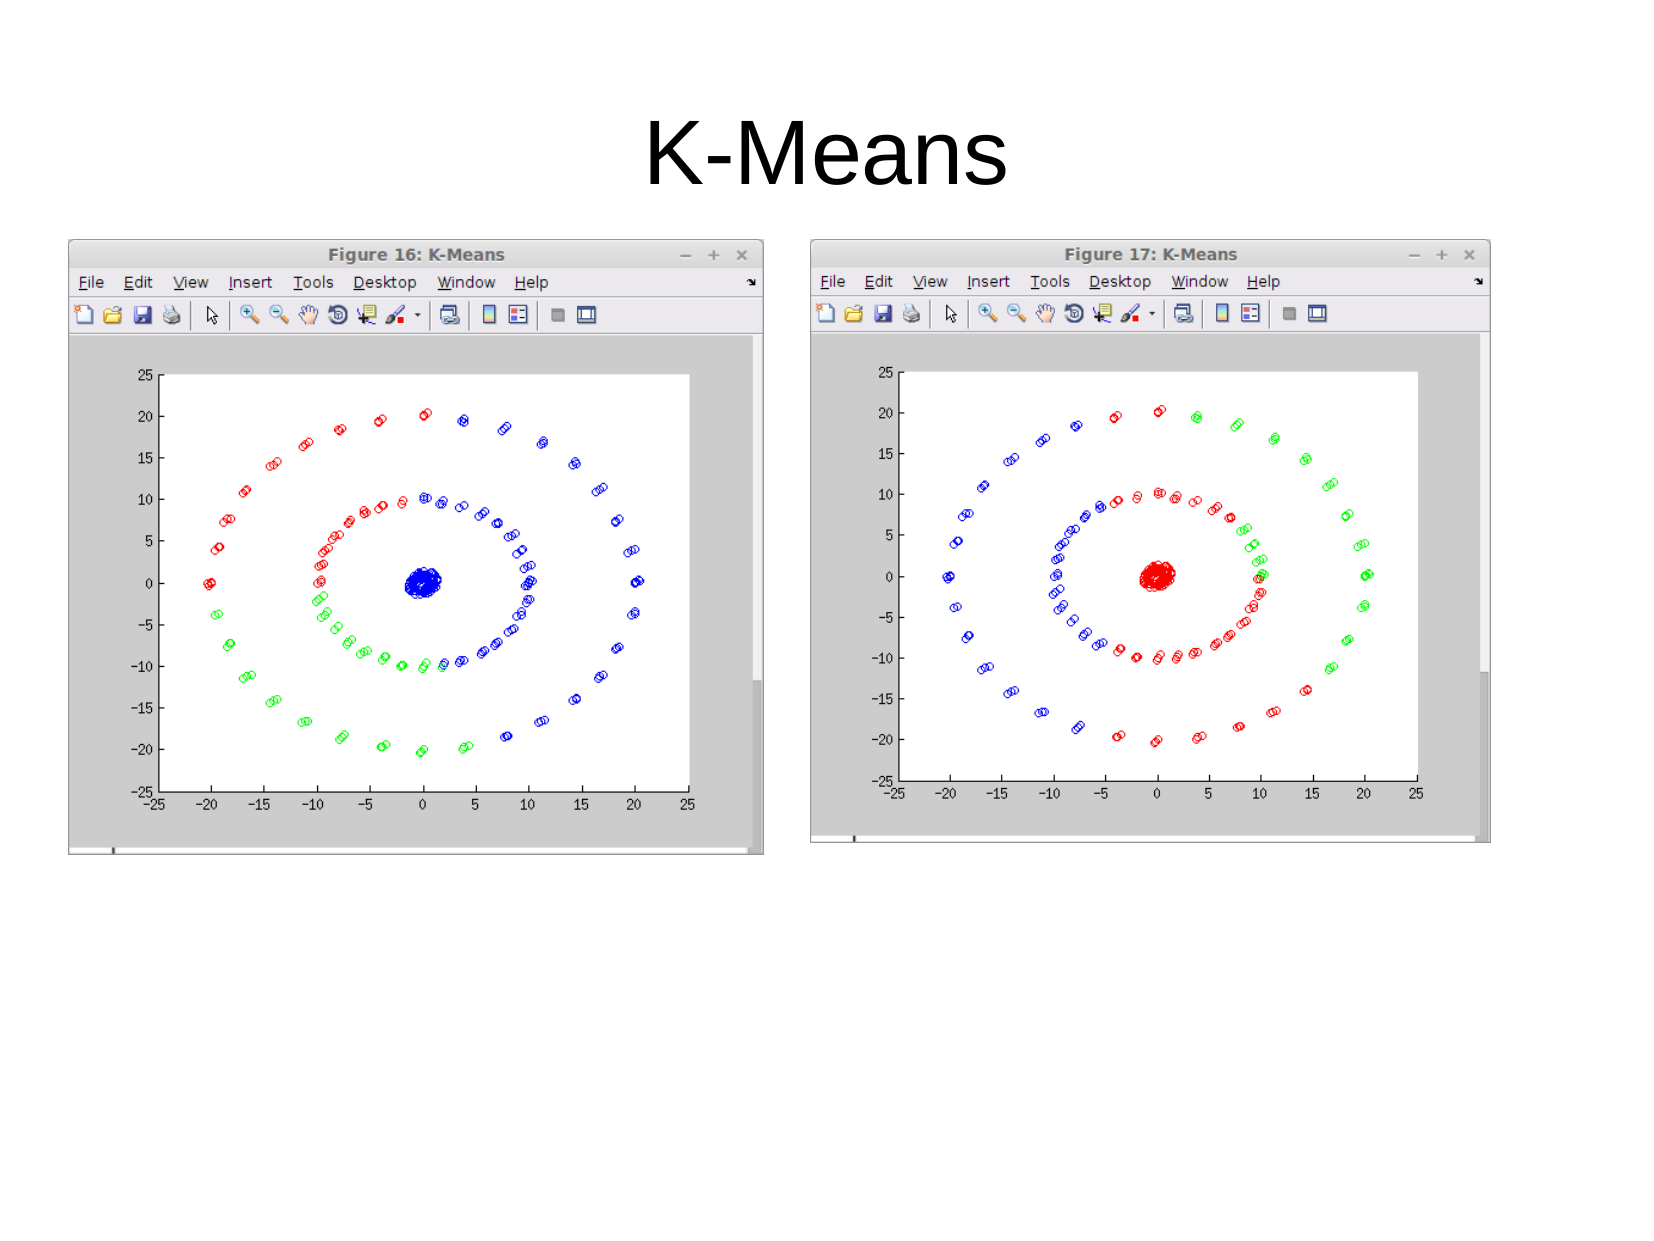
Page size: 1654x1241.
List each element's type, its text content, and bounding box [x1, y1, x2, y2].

title K-Means [82, 49, 1571, 257]
picture [68, 239, 764, 856]
picture [810, 239, 1491, 843]
